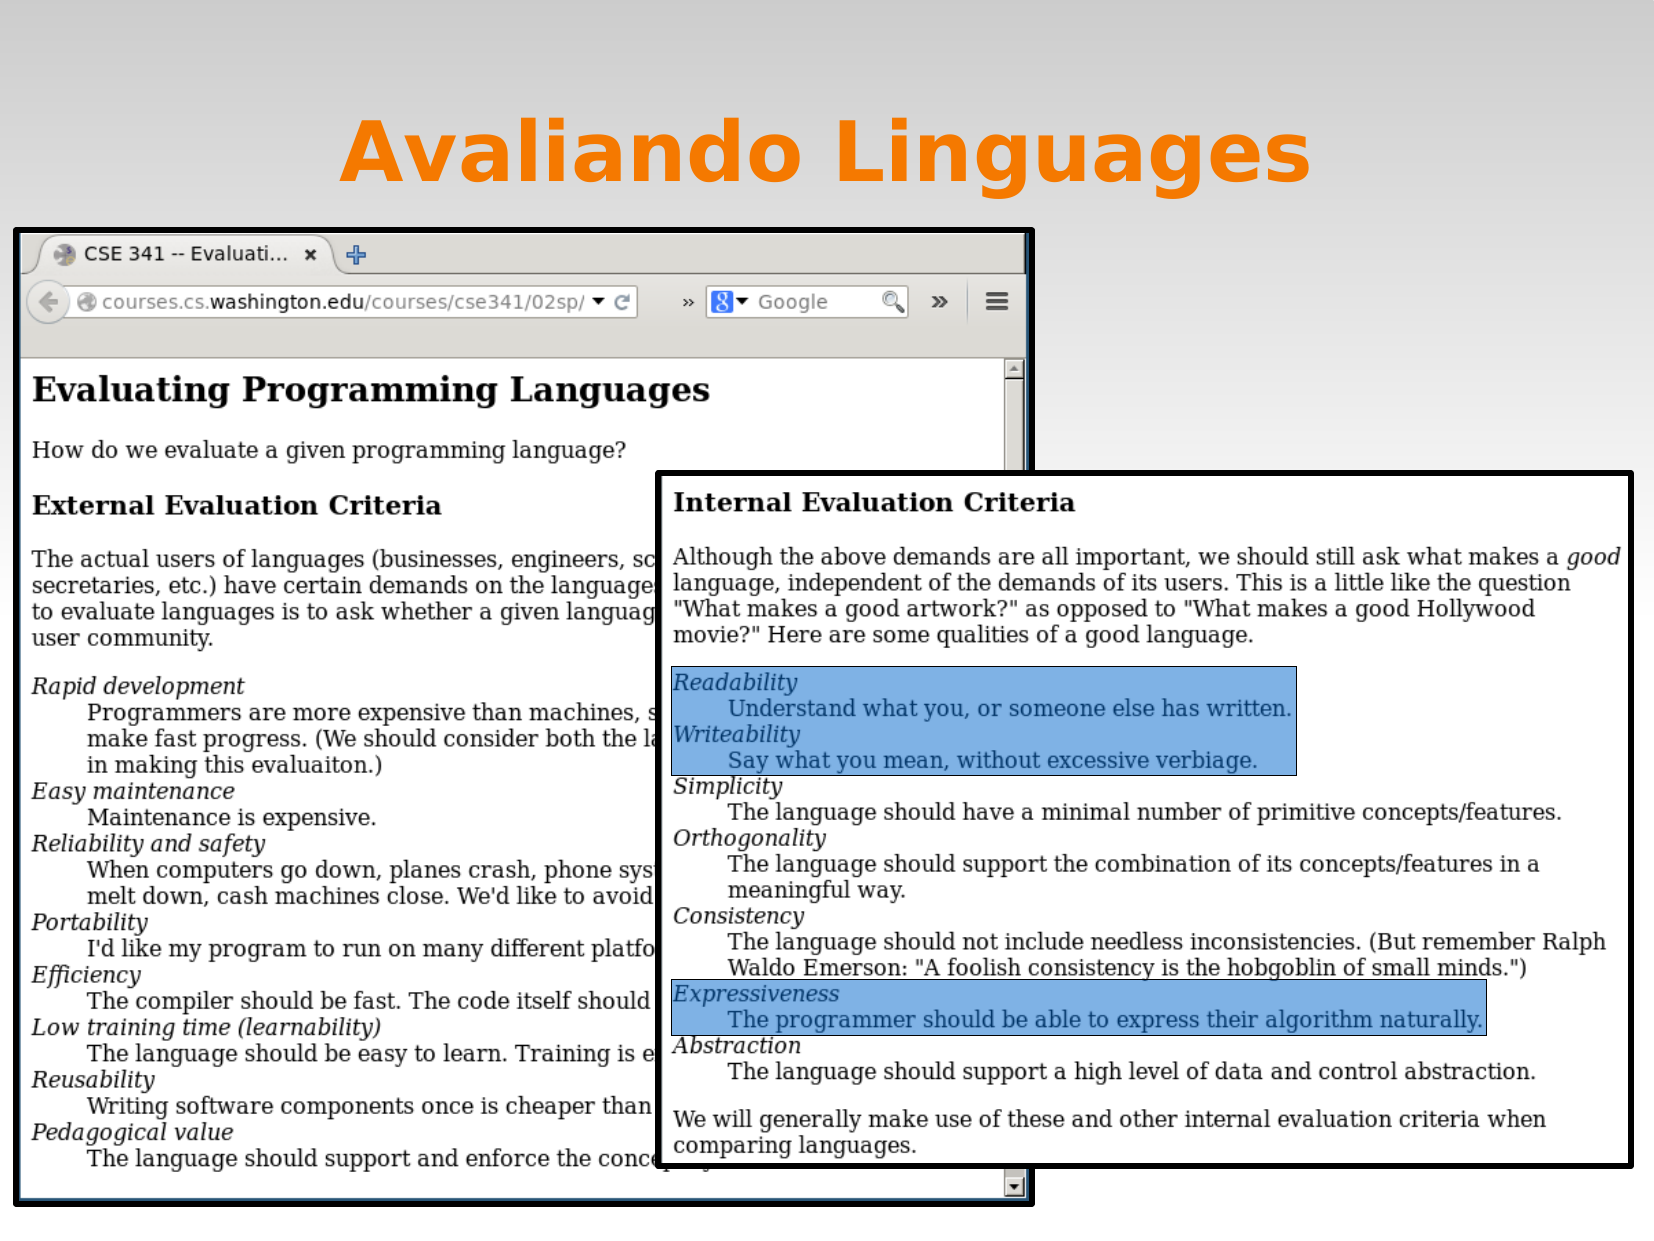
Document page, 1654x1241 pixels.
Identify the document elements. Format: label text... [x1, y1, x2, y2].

picture [18, 233, 1029, 1201]
title Avaliando Linguages [82, 49, 1571, 257]
text_box [671, 979, 1487, 1036]
text_box [671, 666, 1297, 776]
picture [661, 476, 1628, 1164]
